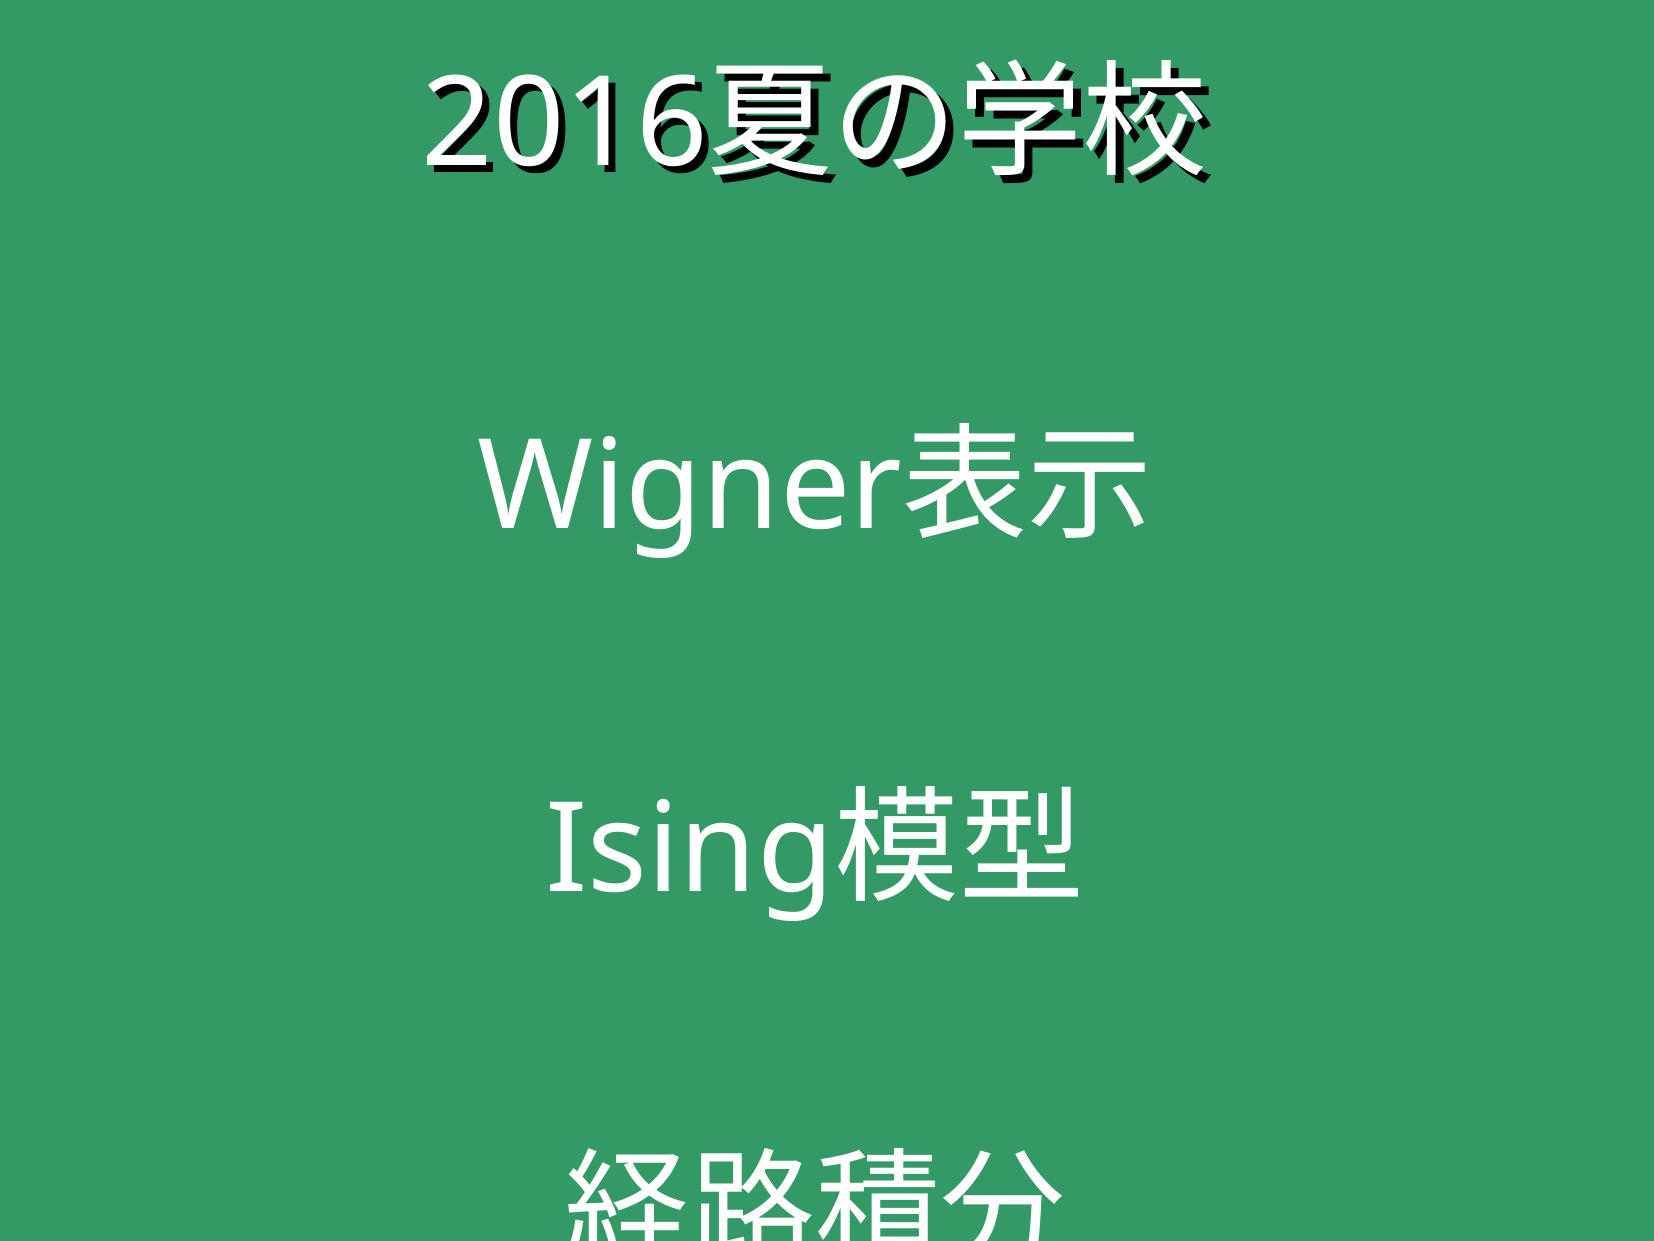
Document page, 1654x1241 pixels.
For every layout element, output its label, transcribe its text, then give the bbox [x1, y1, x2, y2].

text_box [727, 1179, 771, 1216]
text_box [758, 1203, 795, 1218]
text_box [727, 1218, 753, 1241]
text_box [987, 1204, 1032, 1241]
text_box [765, 1169, 789, 1190]
text_box [0, 0, 1654, 1241]
text_box [710, 1161, 733, 1183]
title 2016夏の学校 Wigner表示 Ising模型 経路積分 [0, 216, 1642, 1094]
text_box [761, 1226, 793, 1241]
text_box [880, 1214, 919, 1222]
text_box [880, 1228, 919, 1236]
text_box [880, 1200, 919, 1208]
